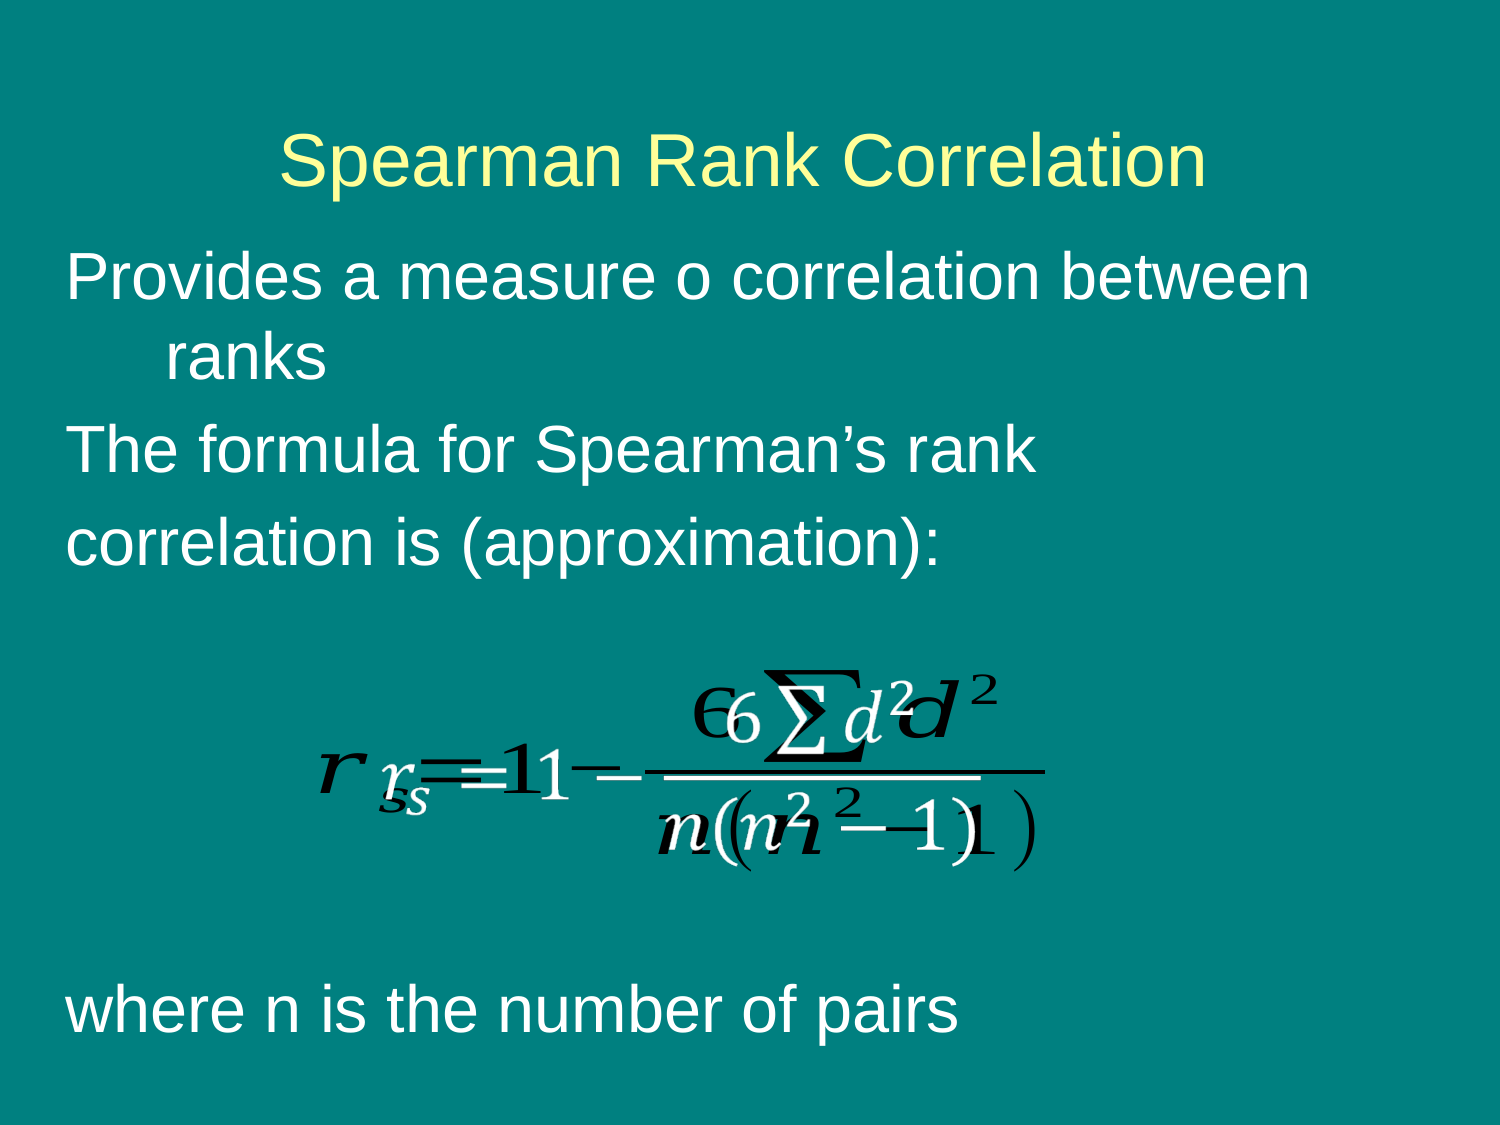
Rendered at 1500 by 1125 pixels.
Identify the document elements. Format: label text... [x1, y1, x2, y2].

list Provides a measure o correlation between ranks The formula for Spearman’s rank correlation is (approximation): where n is the number of pairs [50, 224, 1386, 1000]
title Spearman Rank Correlation [50, 62, 1438, 250]
text_box [287, 662, 1075, 877]
